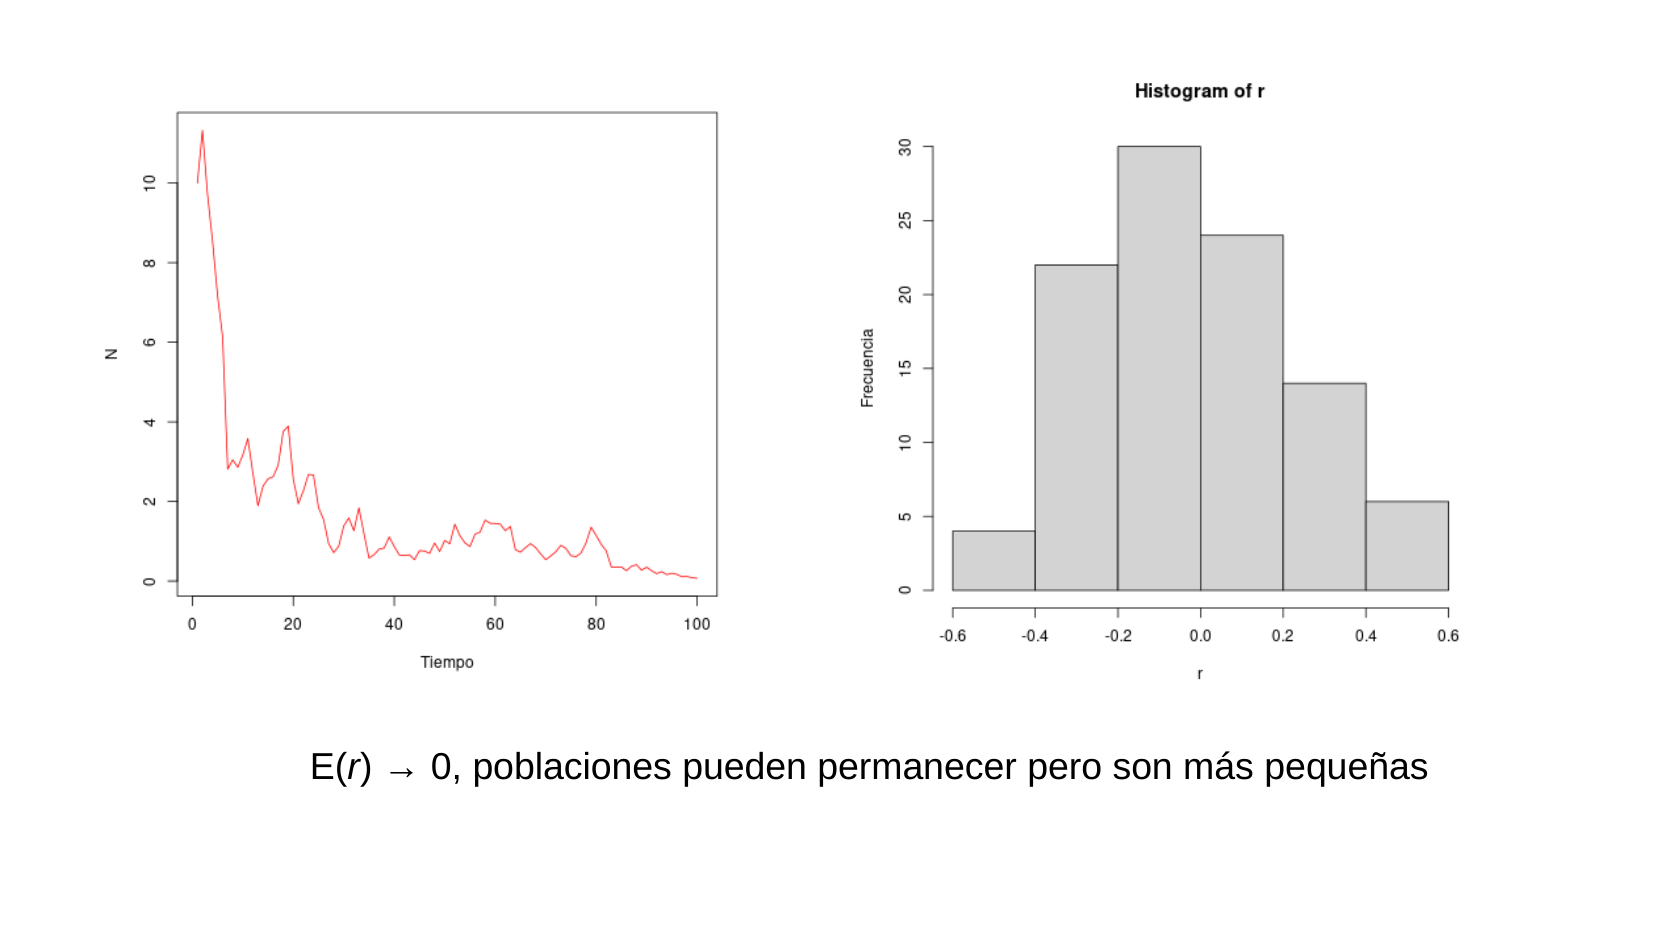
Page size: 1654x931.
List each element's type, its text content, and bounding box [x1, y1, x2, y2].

picture [856, 52, 1508, 704]
picture [100, 35, 757, 693]
text_box E(r) → 0, poblaciones pueden permanecer pero son más pequeñas [295, 738, 1447, 796]
